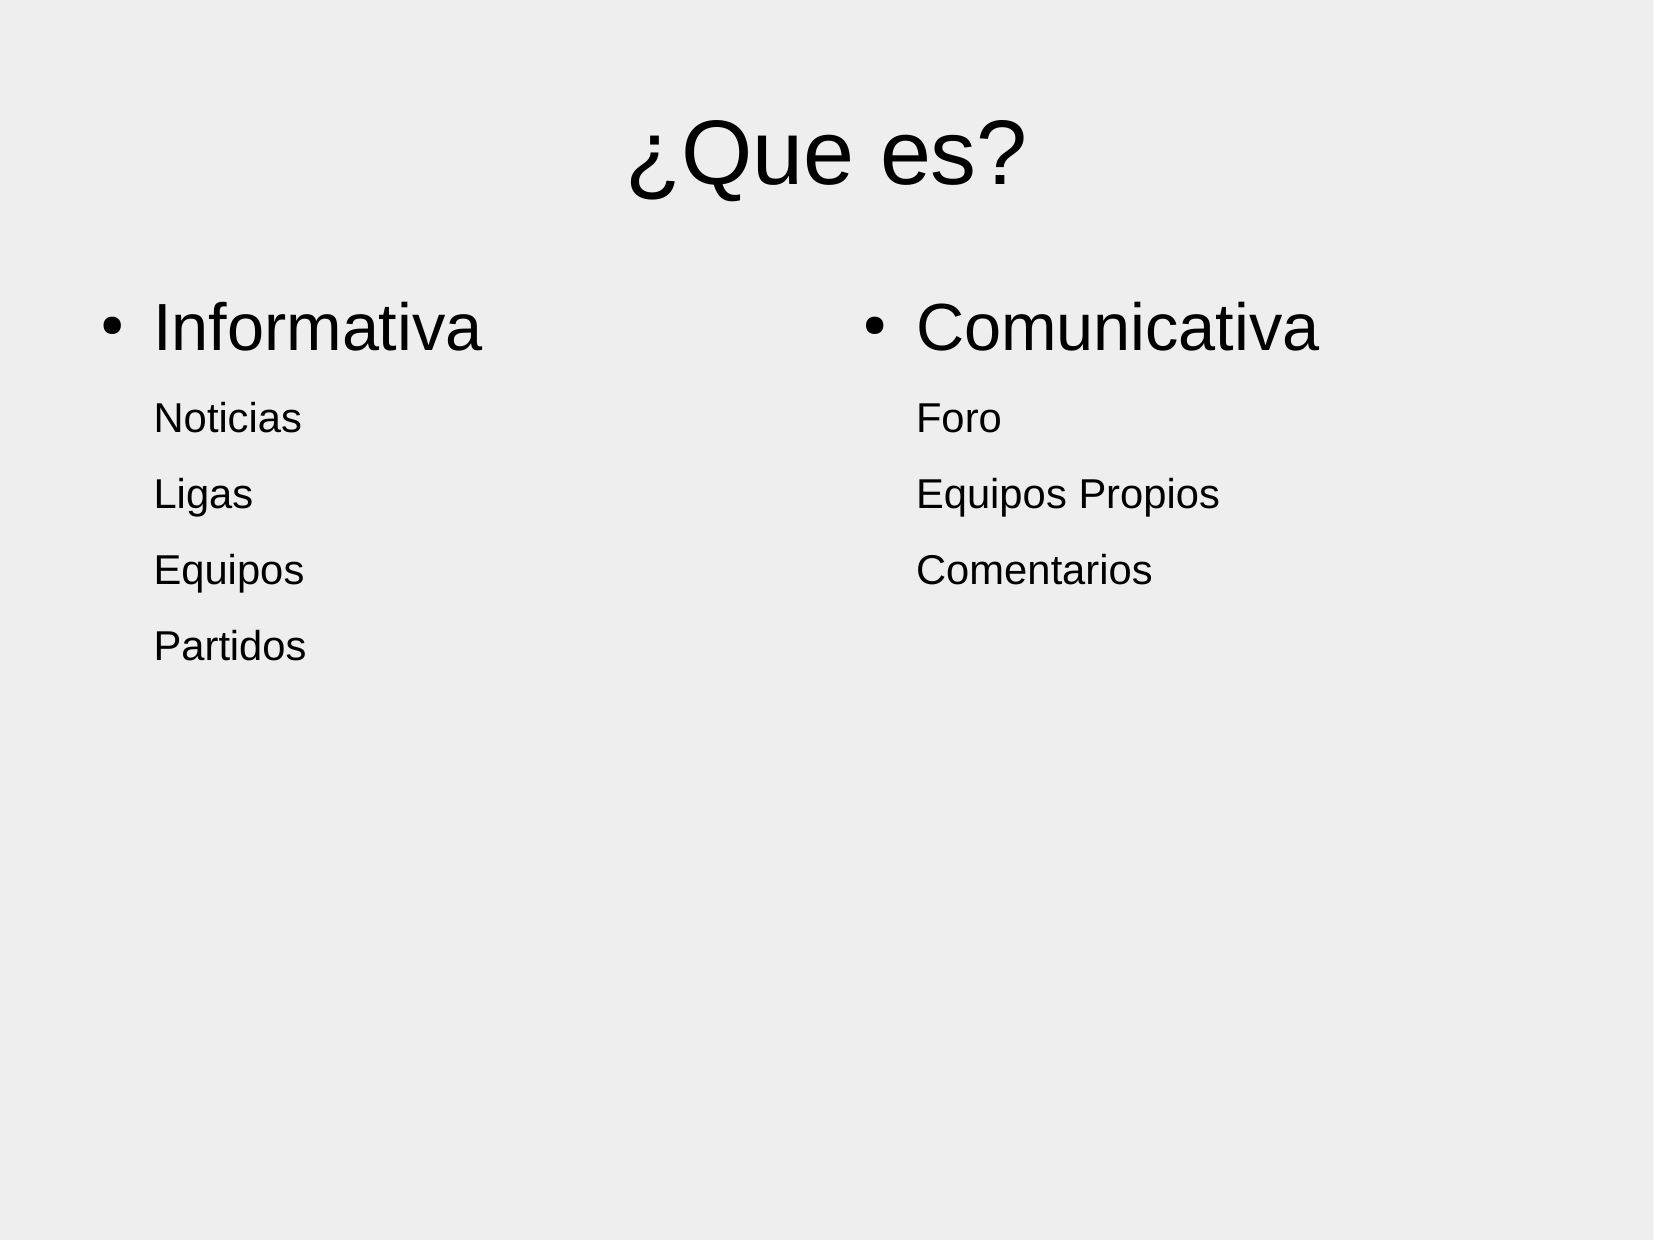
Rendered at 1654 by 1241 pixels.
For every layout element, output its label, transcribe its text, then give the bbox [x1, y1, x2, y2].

list Informativa Noticias Ligas Equipos Partidos [82, 290, 809, 1010]
list Comunicativa Foro Equipos Propios Comentarios [845, 290, 1572, 1010]
title ¿Que es? [82, 49, 1571, 257]
